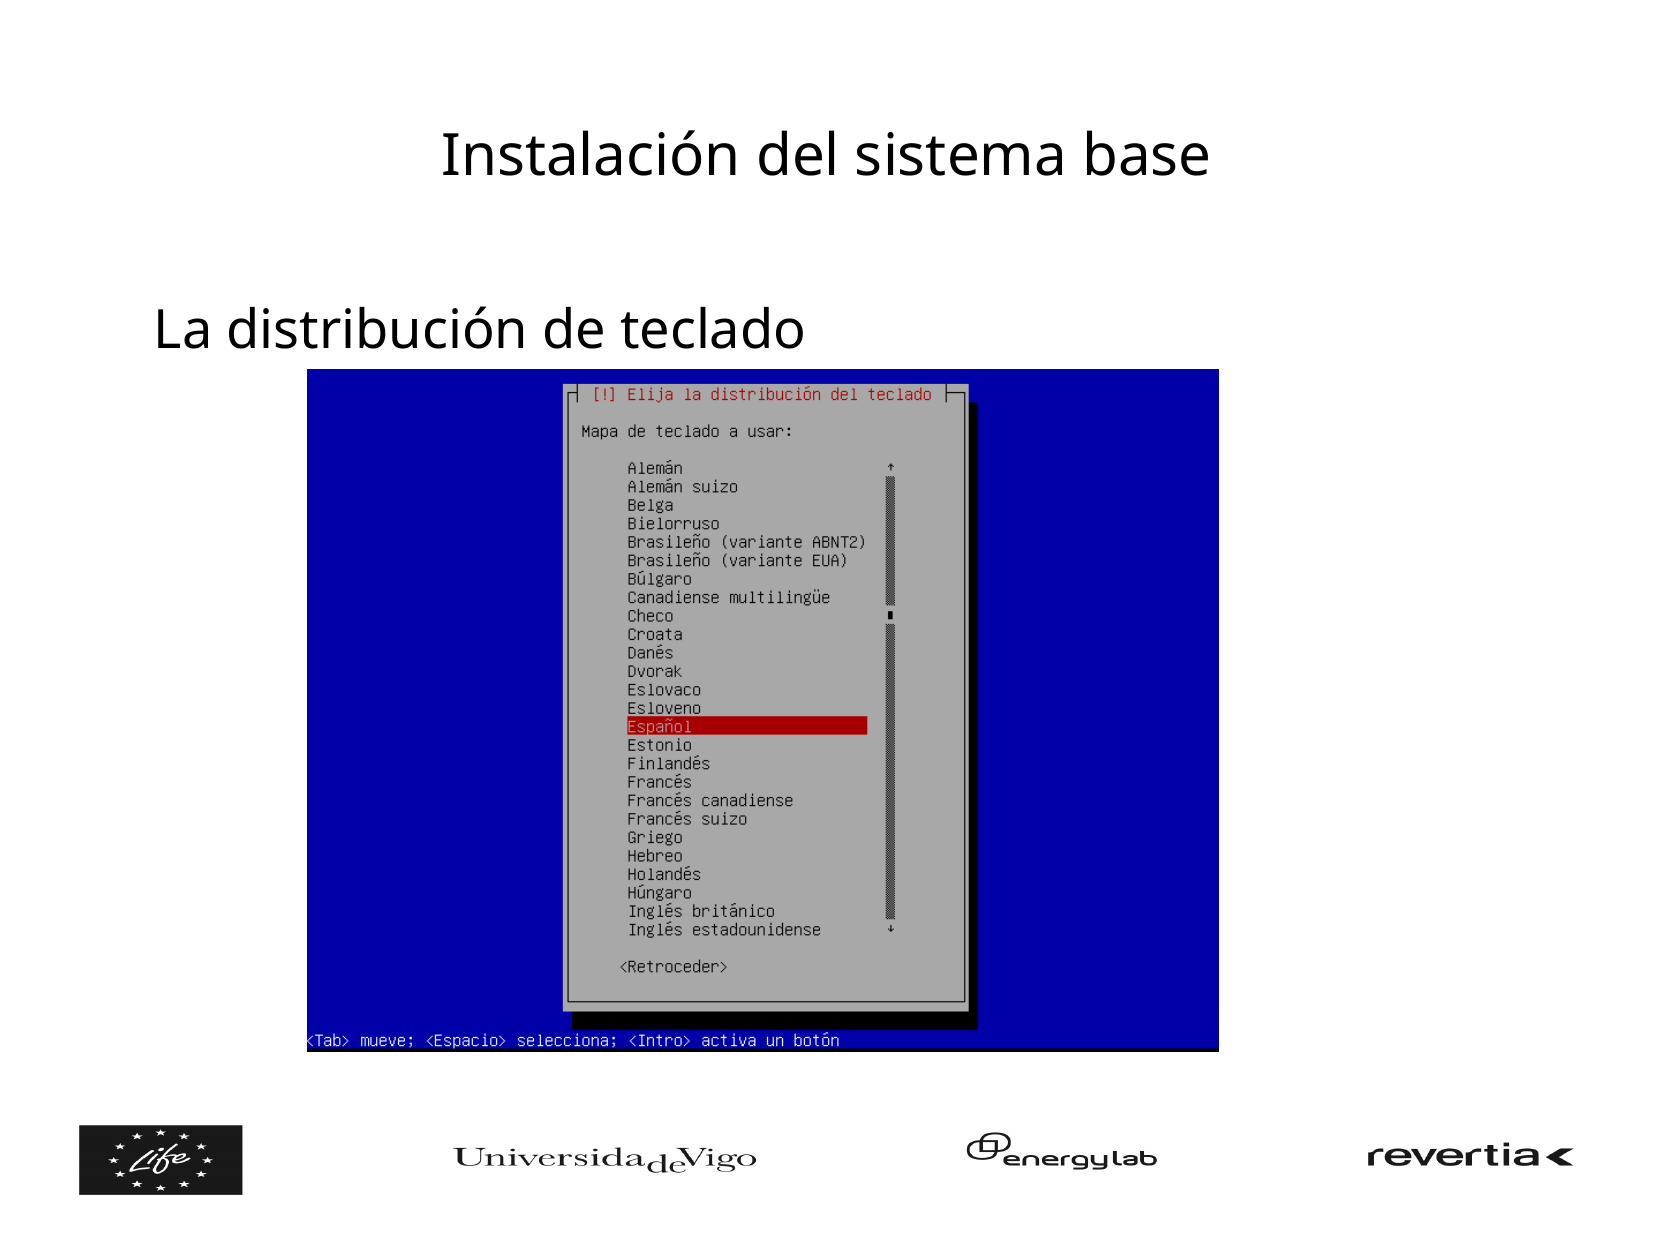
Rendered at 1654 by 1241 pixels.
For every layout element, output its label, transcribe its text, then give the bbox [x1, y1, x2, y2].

title Instalación del sistema base [82, 49, 1571, 257]
list La distribución de teclado [82, 290, 1571, 1010]
picture [0, 369, 1654, 1241]
